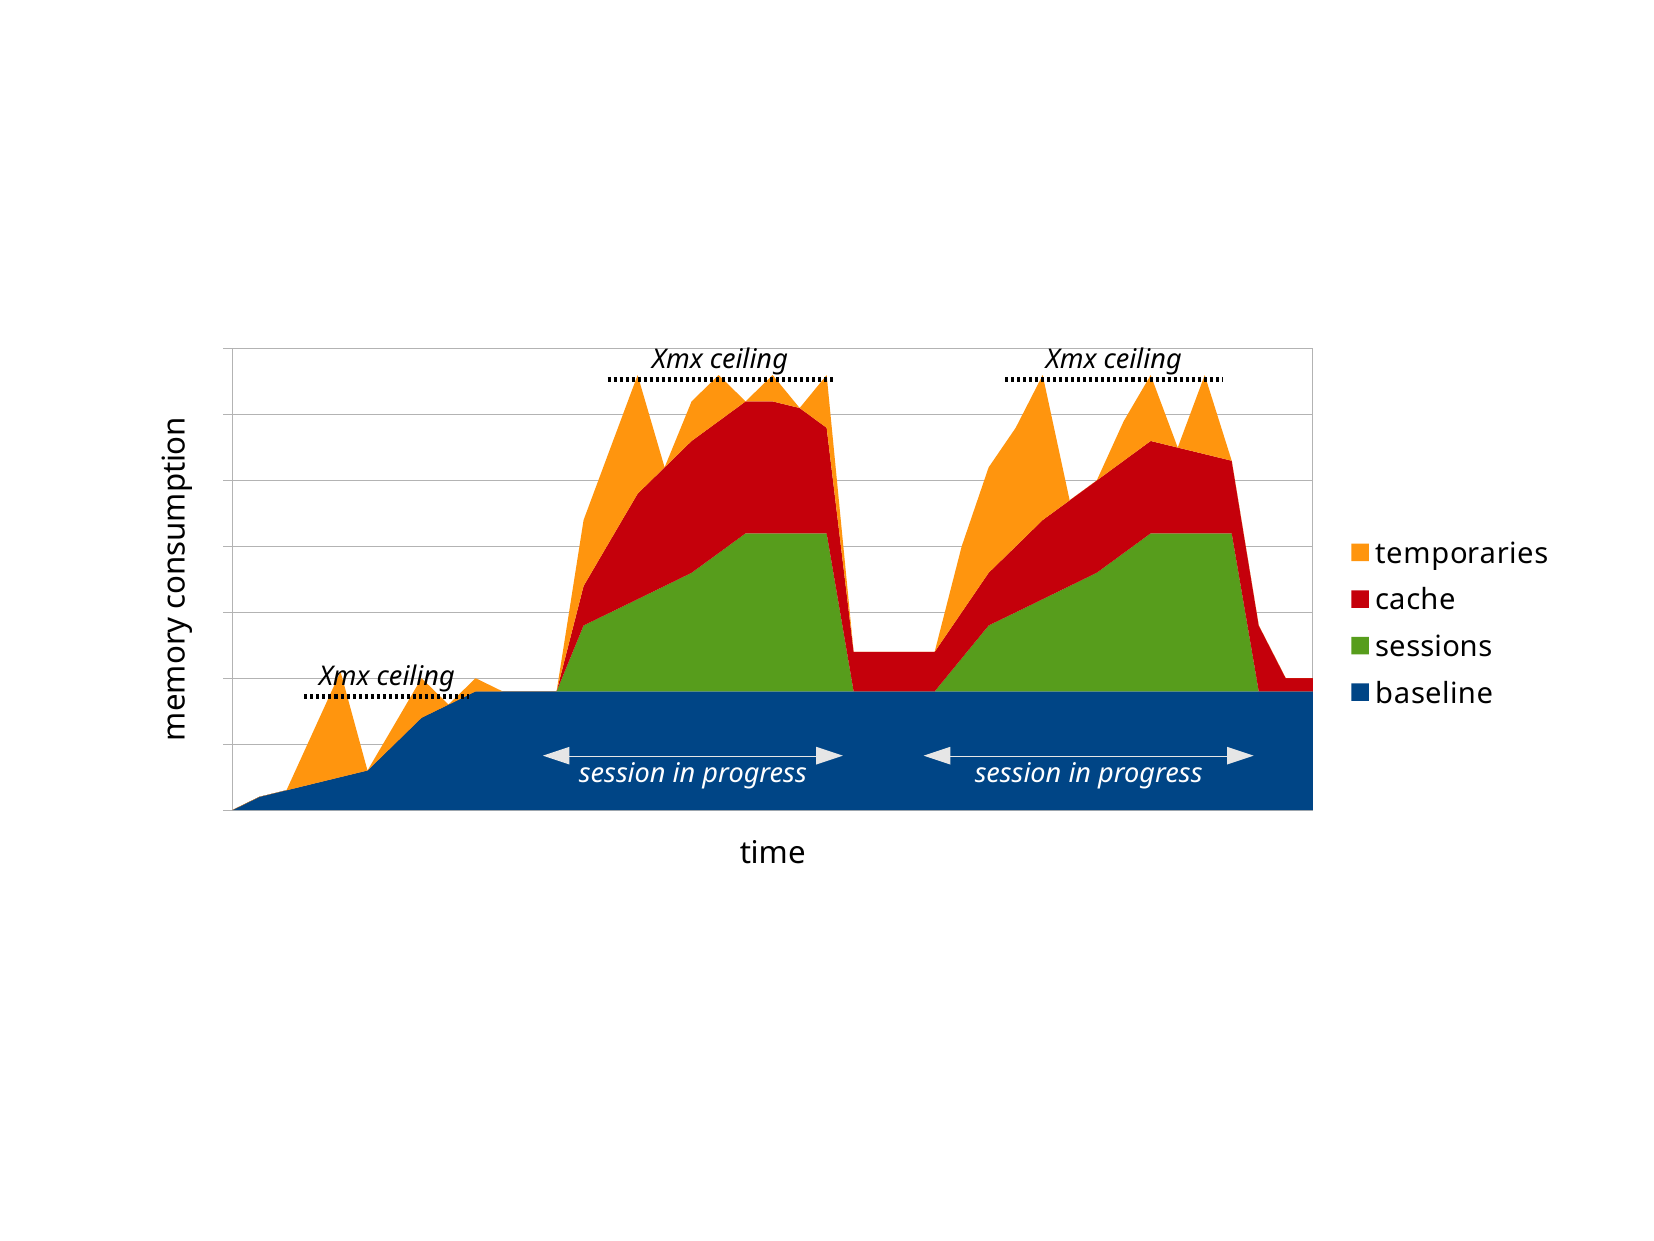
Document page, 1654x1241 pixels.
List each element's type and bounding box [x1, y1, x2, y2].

chart [115, 337, 1571, 908]
